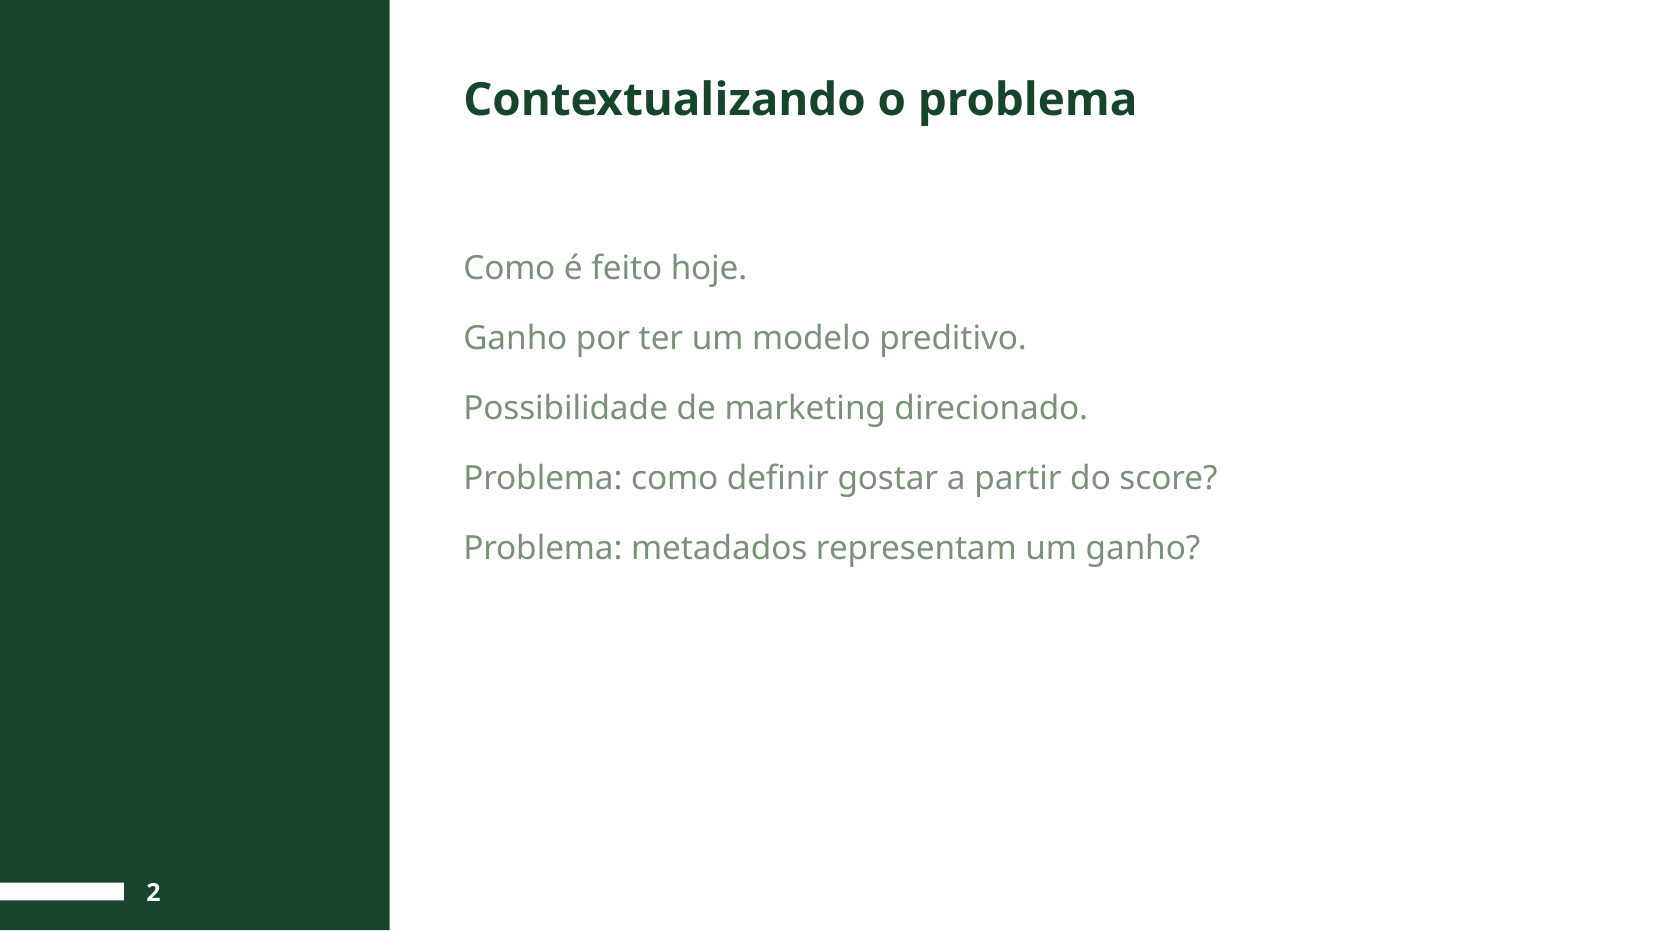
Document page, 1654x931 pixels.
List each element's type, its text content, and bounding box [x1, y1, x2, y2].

text_box Contextualizando o problema [448, 59, 1601, 177]
text_box <número> [79, 870, 228, 913]
text_box Como é feito hoje. Ganho por ter um modelo preditivo. Possibilidade de marketing direcionado. Problema: como definir gostar a partir do score? Problema: metadados representam um ganho? [448, 236, 1601, 810]
text_box [0, 0, 390, 931]
